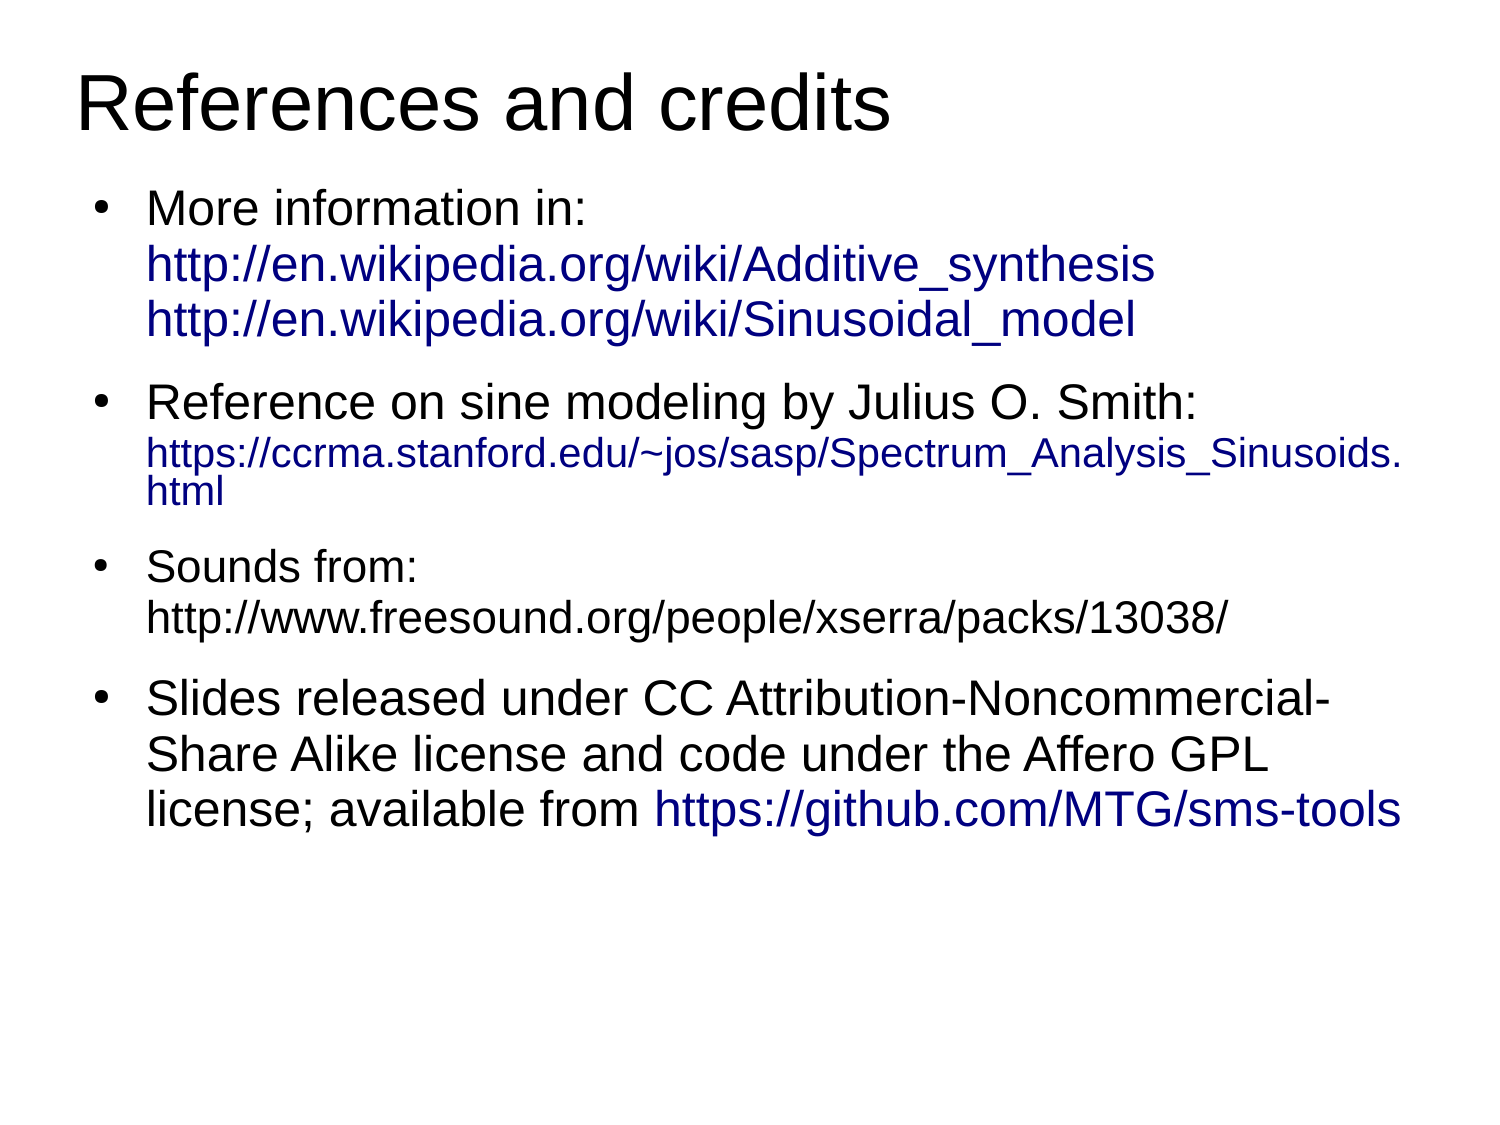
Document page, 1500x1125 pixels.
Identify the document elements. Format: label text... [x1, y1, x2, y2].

title References and credits [75, 9, 1425, 179]
list More information in:http://en.wikipedia.org/wiki/Additive_synthesishttp://en.wikipedia.org/wiki/Sinusoidal_model Reference on sine modeling by Julius O. Smith: https://ccrma.stanford.edu/~jos/sasp/Spectrum_Analysis_Sinusoids.html Sounds from: http://www.freesound.org/people/xserra/packs/13038/ Slides released under CC Attribution-Noncommercial-Share Alike license and code under the Affero GPL license; available from https://github.com/MTG/sms-tools [75, 179, 1425, 1006]
